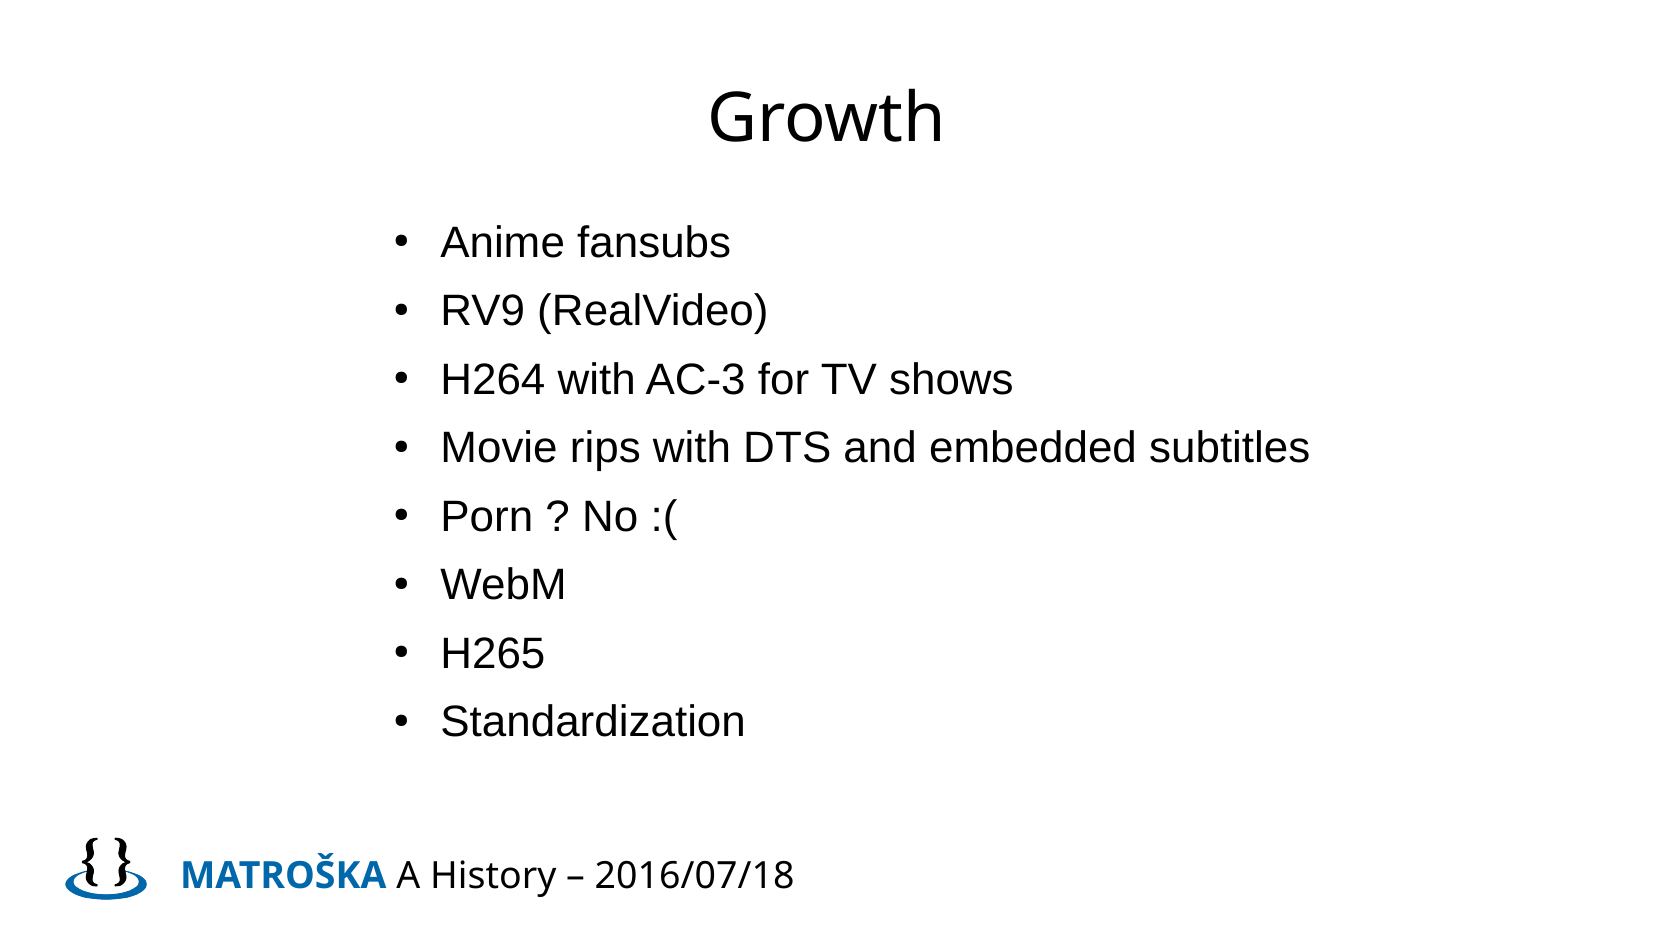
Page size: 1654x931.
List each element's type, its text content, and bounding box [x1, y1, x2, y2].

title Growth [82, 37, 1571, 193]
text_box MATROŠKA A History – 2016/07/18 [165, 841, 892, 902]
picture [65, 827, 147, 910]
list Anime fansubs RV9 (RealVideo) H264 with AC-3 for TV shows Movie rips with DTS and embedded subtitles Porn ? No :( WebM H265 Standardization [377, 217, 1323, 758]
